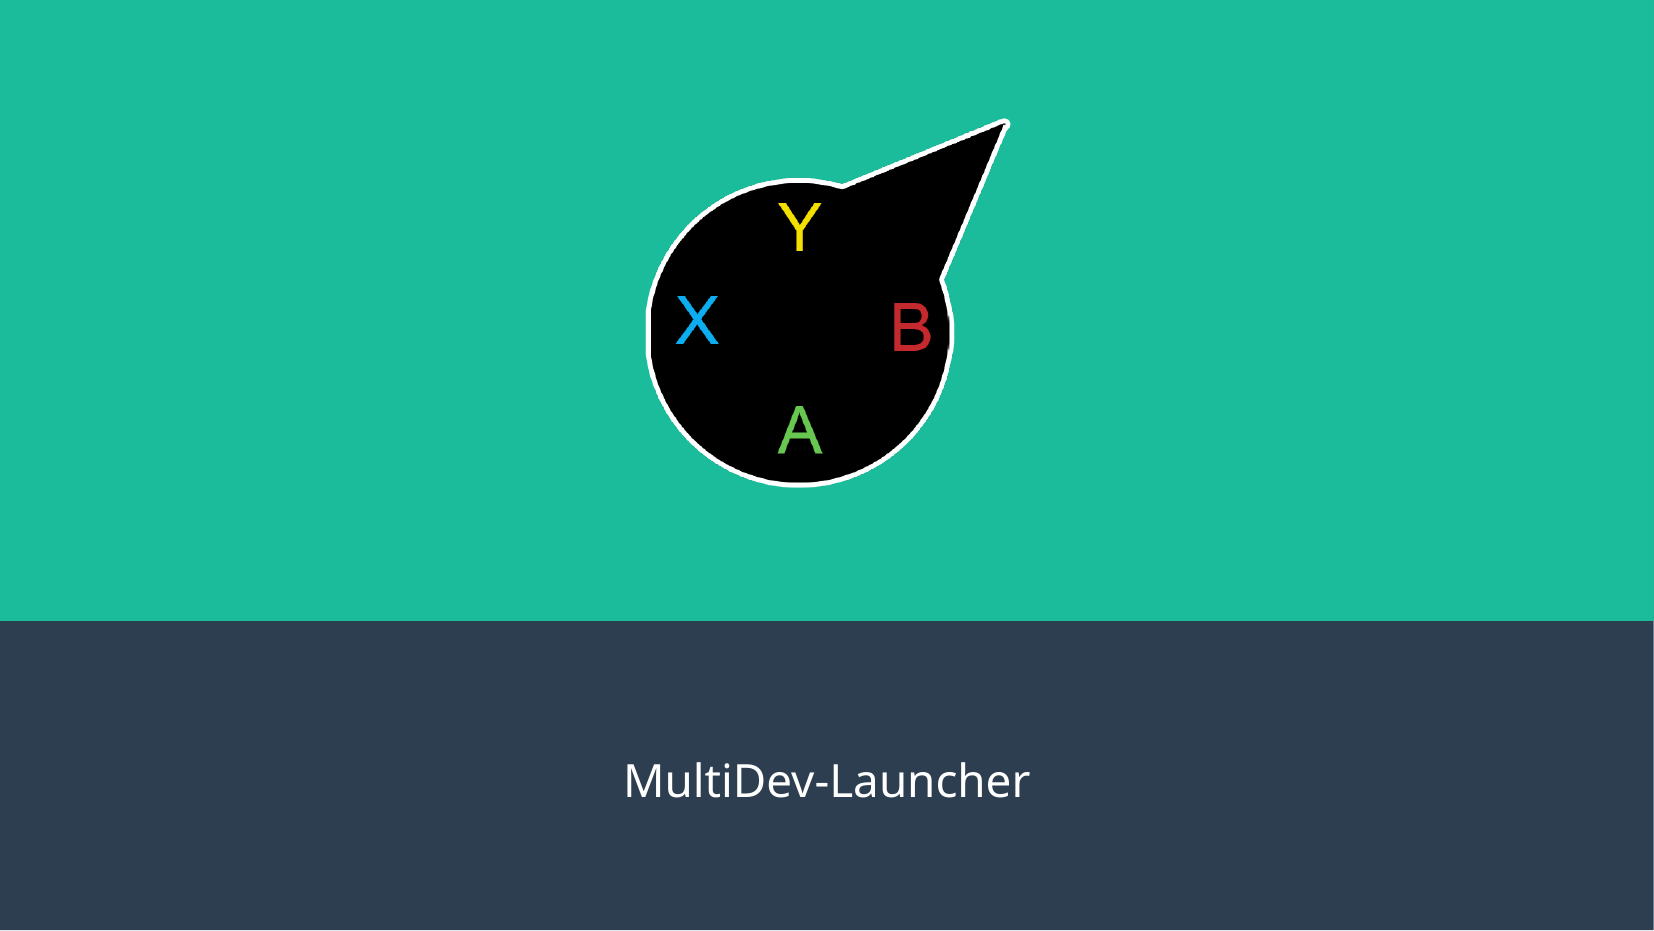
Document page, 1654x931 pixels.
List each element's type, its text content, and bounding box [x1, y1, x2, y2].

subtitle MultiDev-Launcher [59, 642, 1595, 886]
picture [642, 117, 1013, 488]
